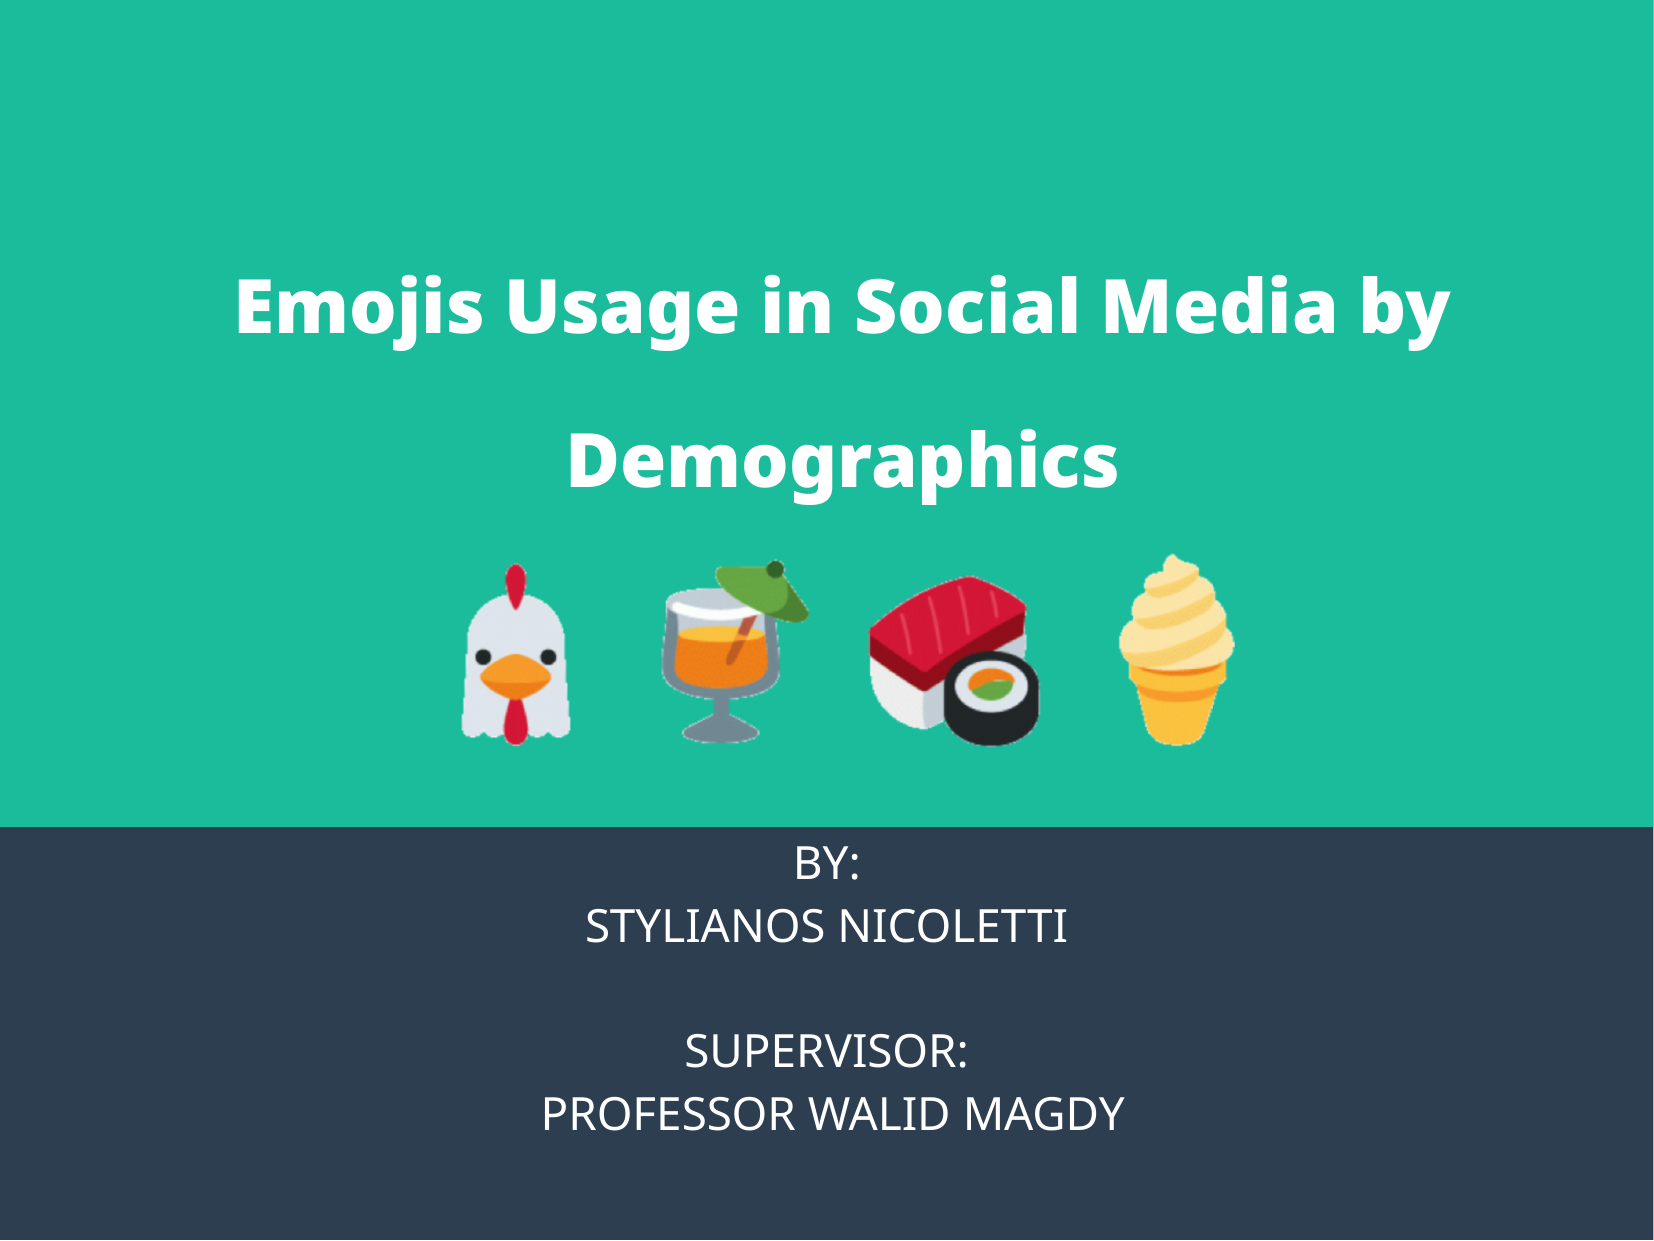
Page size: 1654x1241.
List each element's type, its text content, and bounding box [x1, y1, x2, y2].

subtitle BY: STYLIANOS NICOLETTI SUPERVISOR: PROFESSOR WALID MAGDY [59, 856, 1595, 1182]
title Emojis Usage in Social Media by Demographics [75, 224, 1611, 487]
picture [441, 525, 1252, 781]
